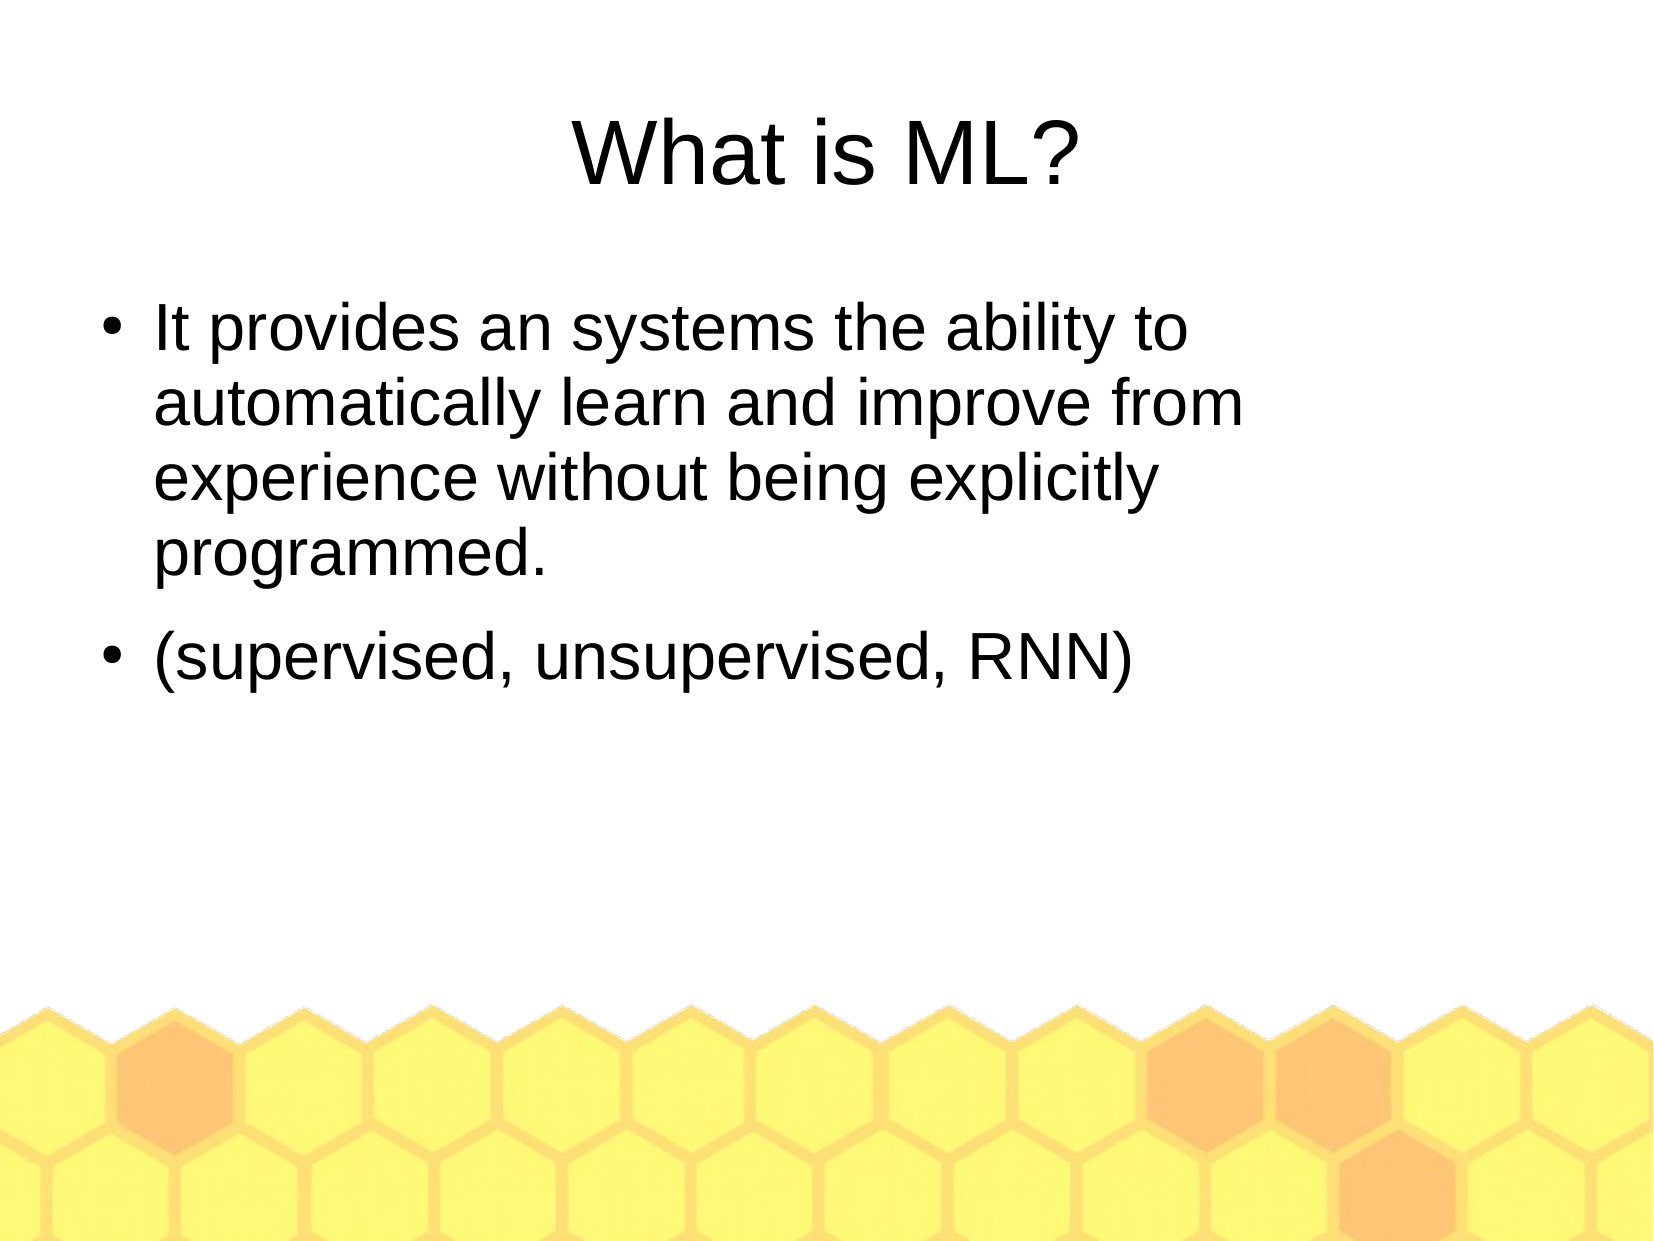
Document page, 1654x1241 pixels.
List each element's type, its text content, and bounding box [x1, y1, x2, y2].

list It provides an systems the ability to automatically learn and improve from experience without being explicitly programmed. (supervised, unsupervised, RNN) [82, 290, 1571, 1010]
picture [0, 1001, 1654, 1241]
title What is ML? [82, 49, 1571, 257]
